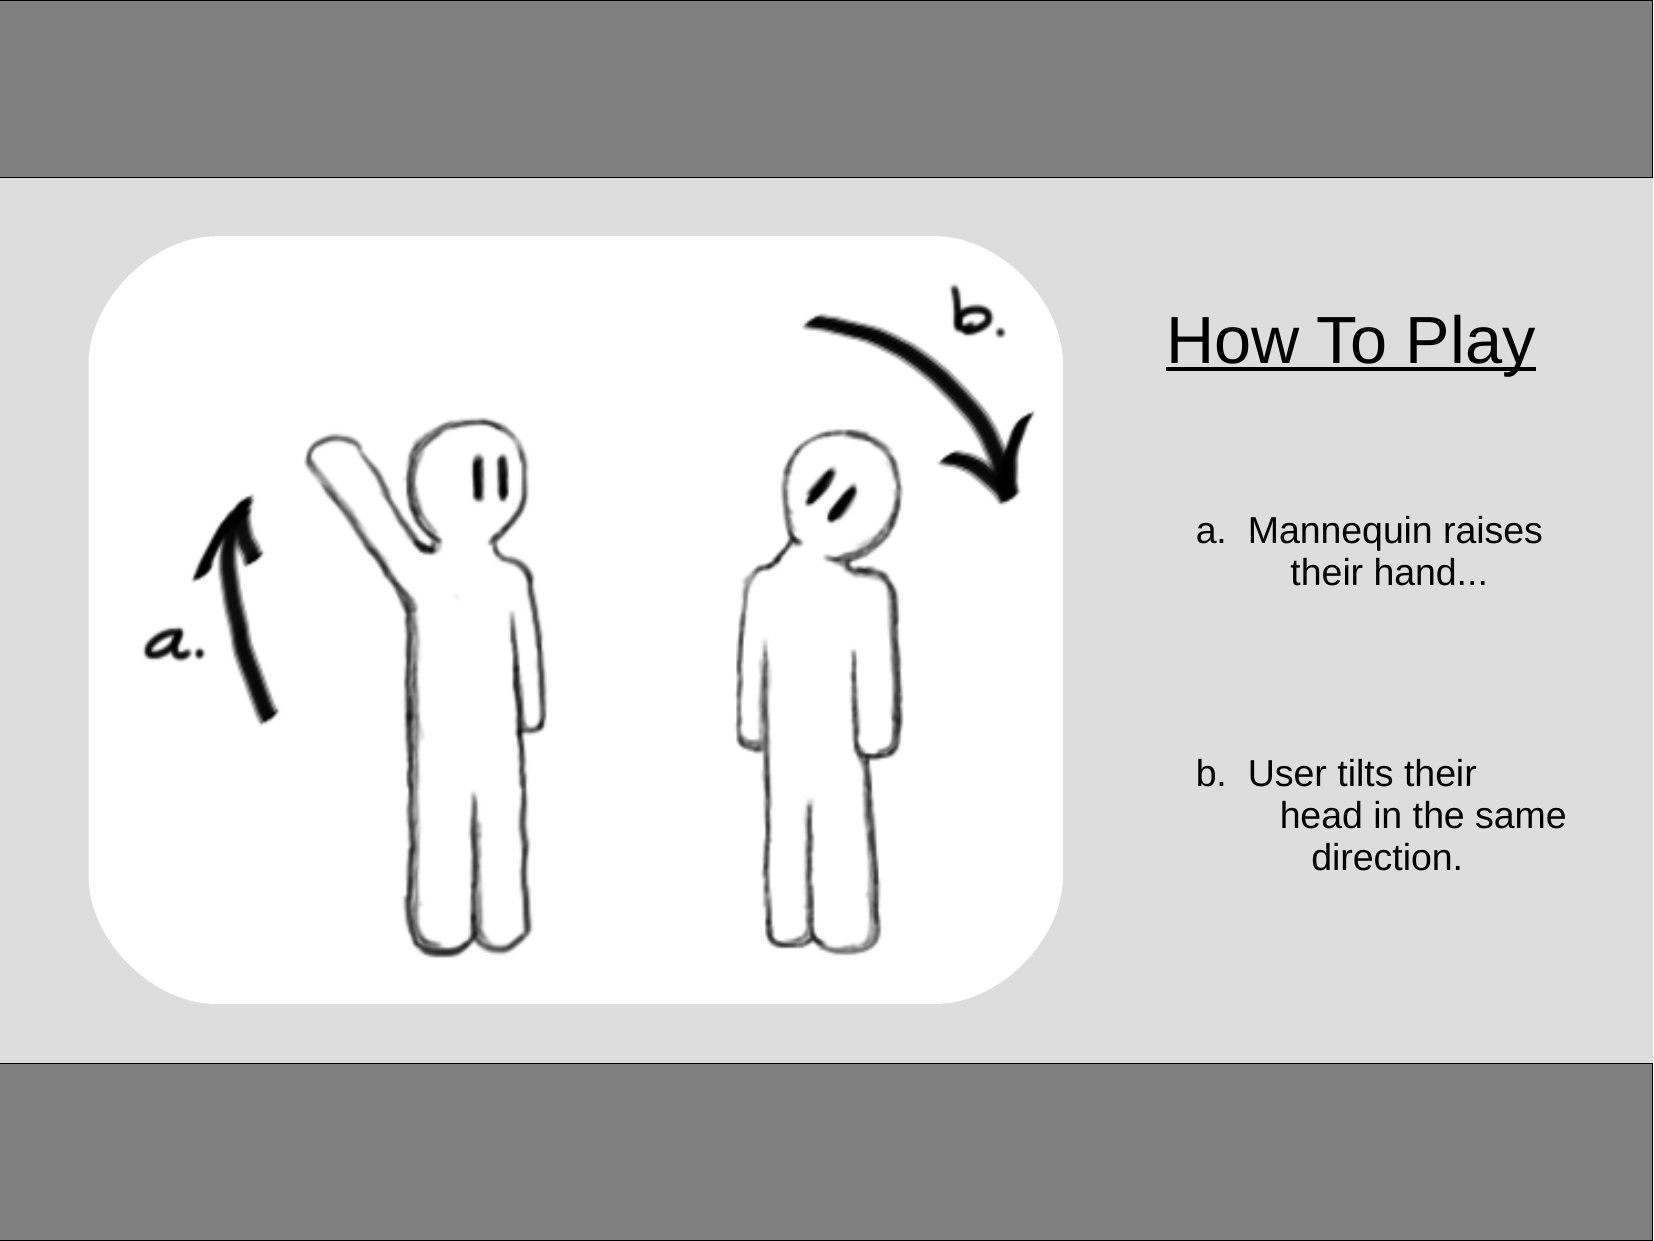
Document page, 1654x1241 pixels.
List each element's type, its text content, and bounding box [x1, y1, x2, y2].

text_box b. User tilts their head in the same direction. [1181, 744, 1582, 886]
text_box How To Play [1151, 295, 1595, 414]
text_box a. Mannequin raises their hand... [1181, 501, 1569, 601]
text_box [88, 236, 1063, 1004]
text_box [0, 0, 1653, 178]
text_box [0, 1063, 1653, 1241]
